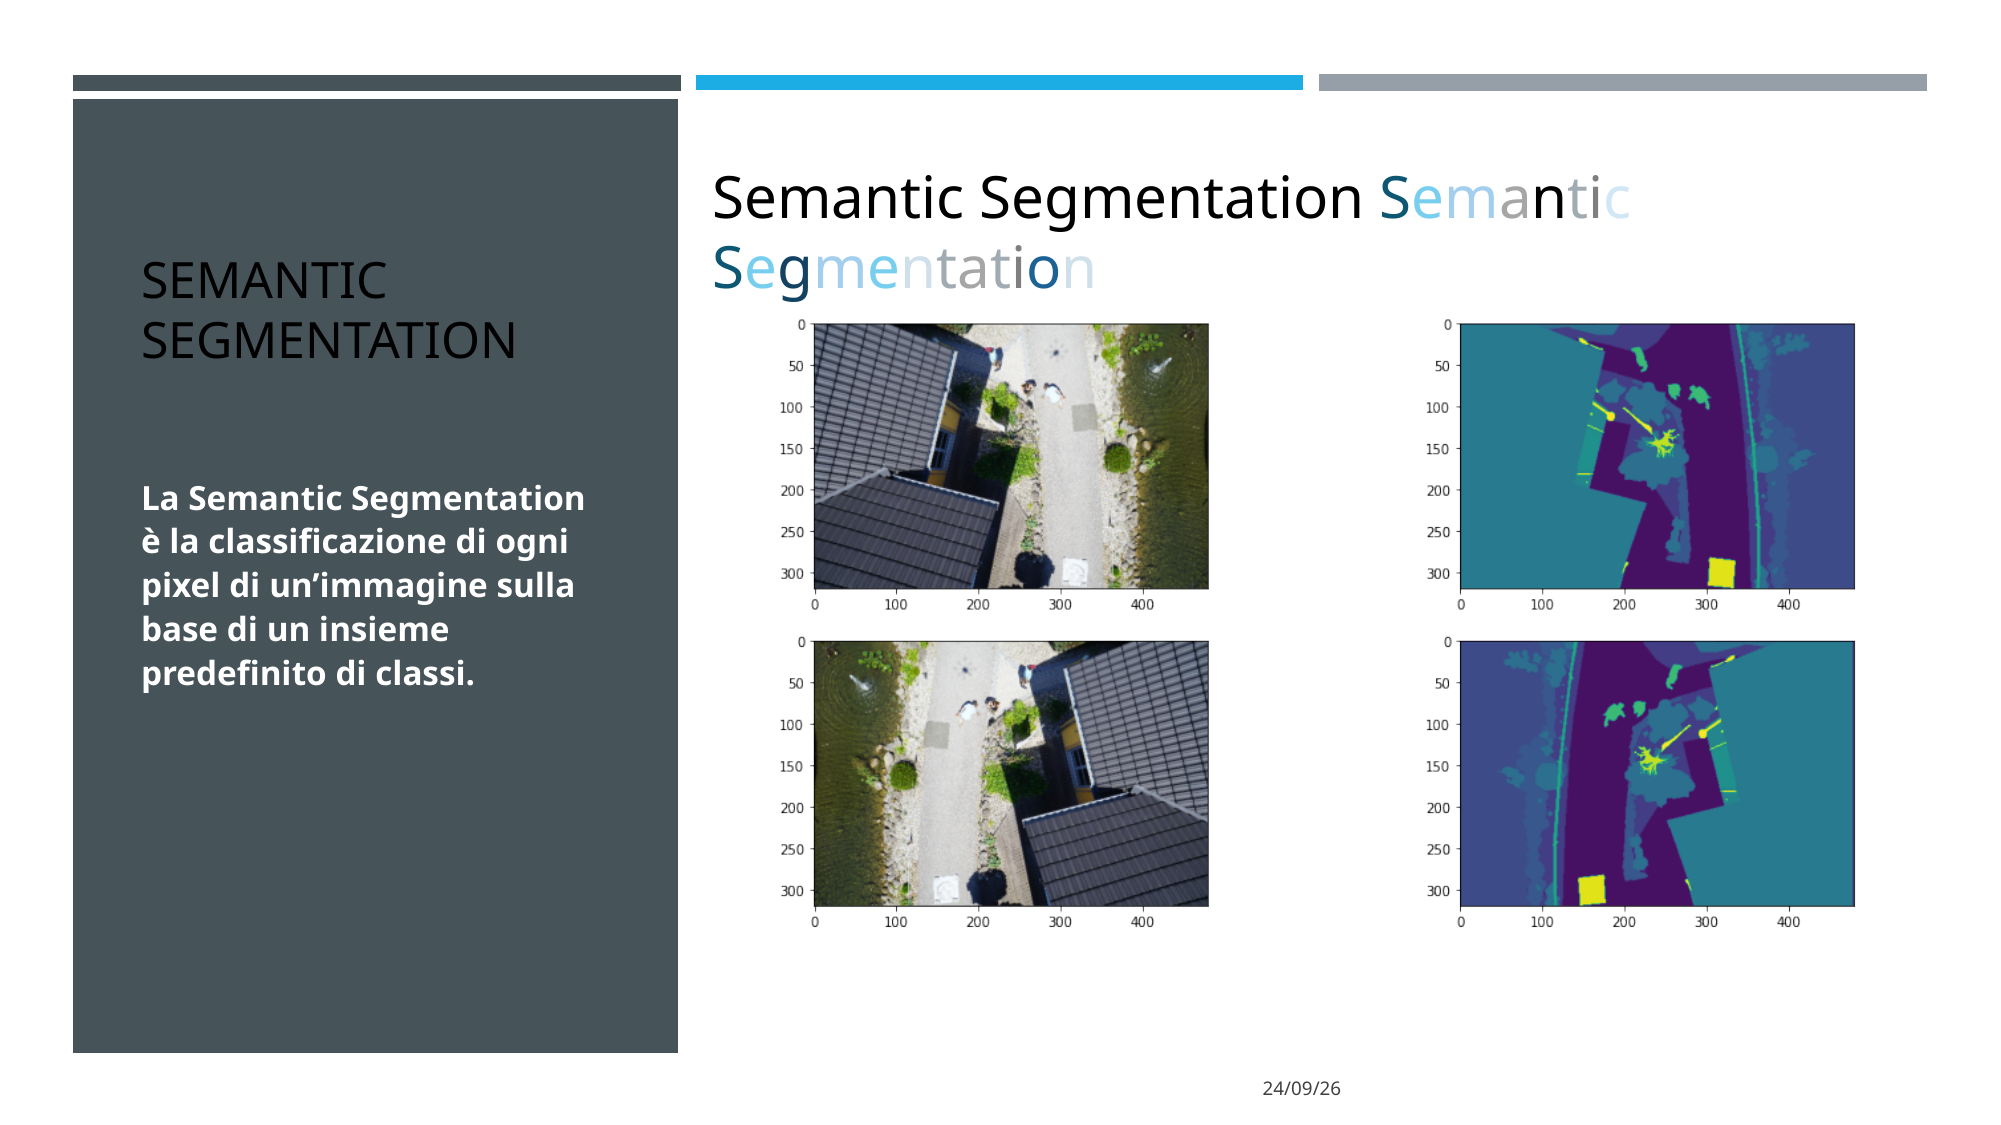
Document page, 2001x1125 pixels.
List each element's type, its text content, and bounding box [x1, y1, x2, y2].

list La Semantic Segmentation è la classificazione di ogni pixel di un’immagine sulla base di un insieme predefinito di classi. [125, 465, 624, 958]
title Semantic Segmentation [125, 153, 624, 436]
picture [770, 310, 1862, 933]
text_box 15/02/2022 [1247, 1059, 1715, 1120]
text_box Semantic Segmentation Semantic Segmentation [697, 153, 2000, 239]
